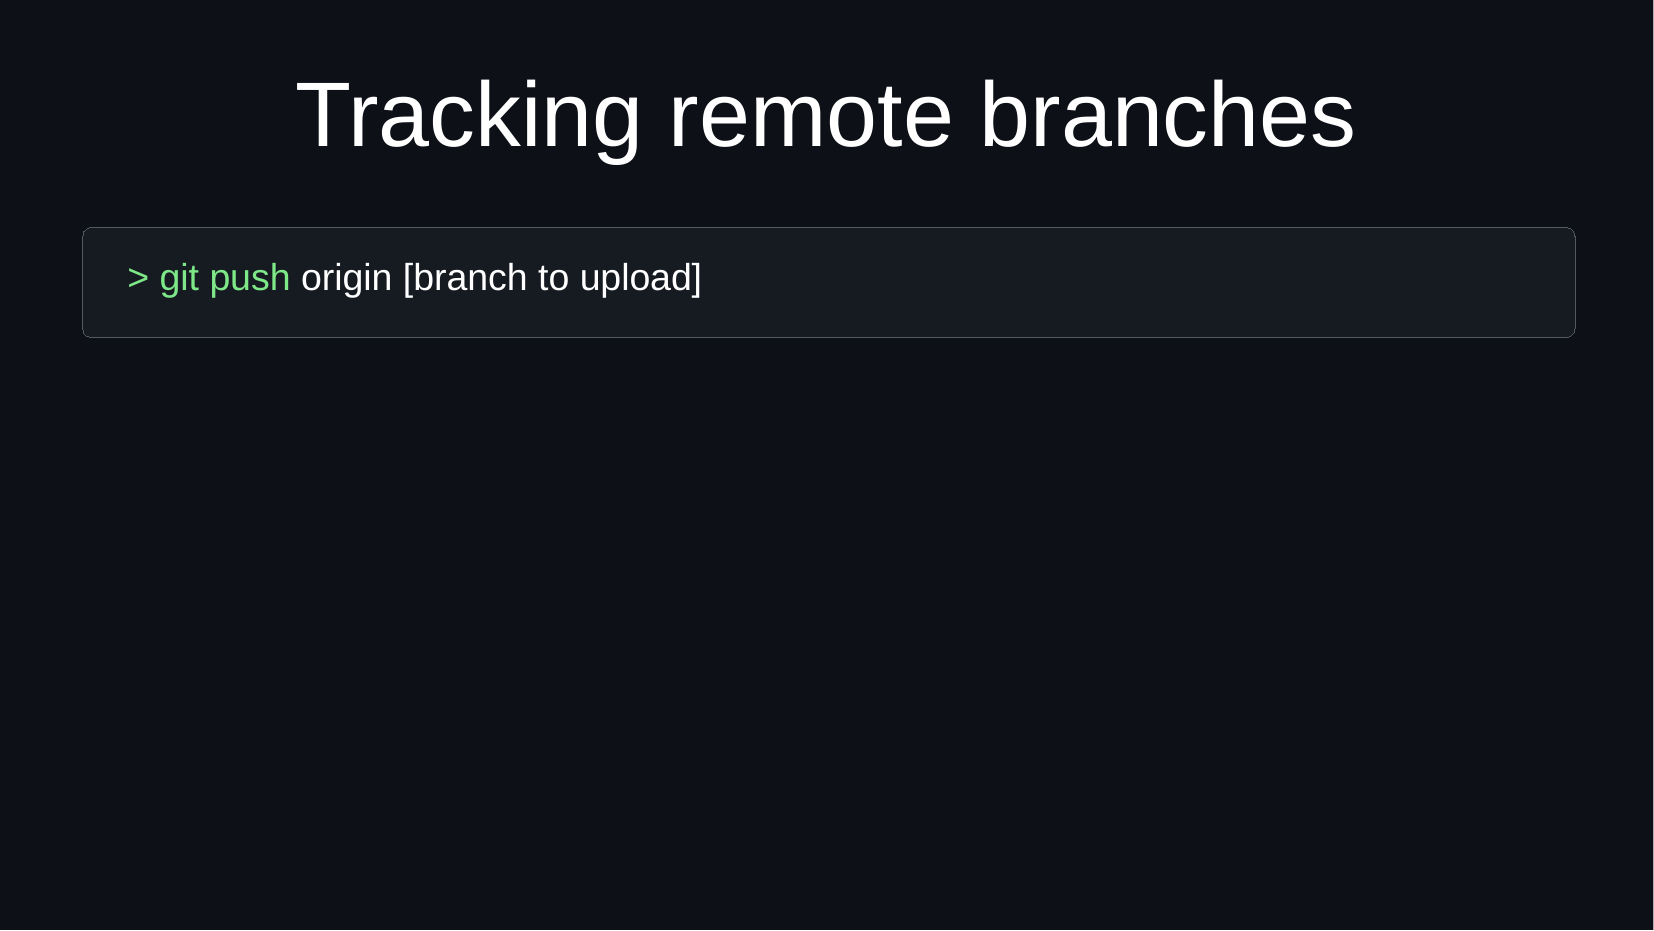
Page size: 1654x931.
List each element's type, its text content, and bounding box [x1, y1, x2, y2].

text_box > git push origin [branch to upload] [112, 248, 1576, 313]
text_box [82, 227, 1576, 338]
title Tracking remote branches [82, 37, 1571, 193]
